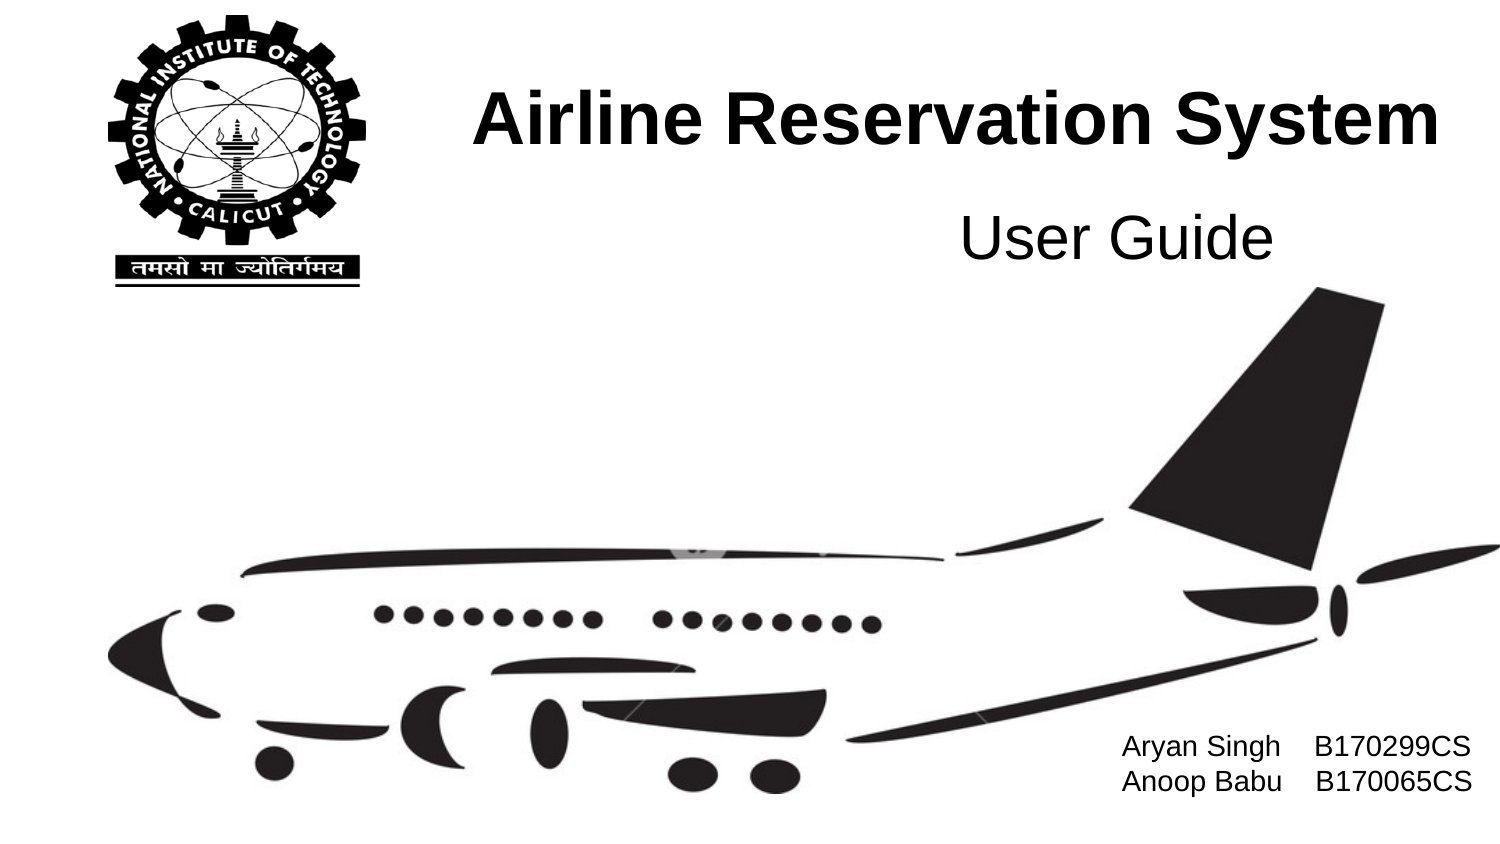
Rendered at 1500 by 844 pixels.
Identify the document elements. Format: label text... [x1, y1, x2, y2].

picture [108, 15, 1500, 794]
title User Guide [787, 200, 1448, 287]
text_box Aryan Singh B170299CS Anoop Babu B170065CS [1106, 712, 1500, 821]
subtitle Airline Reservation System [413, 54, 1500, 185]
